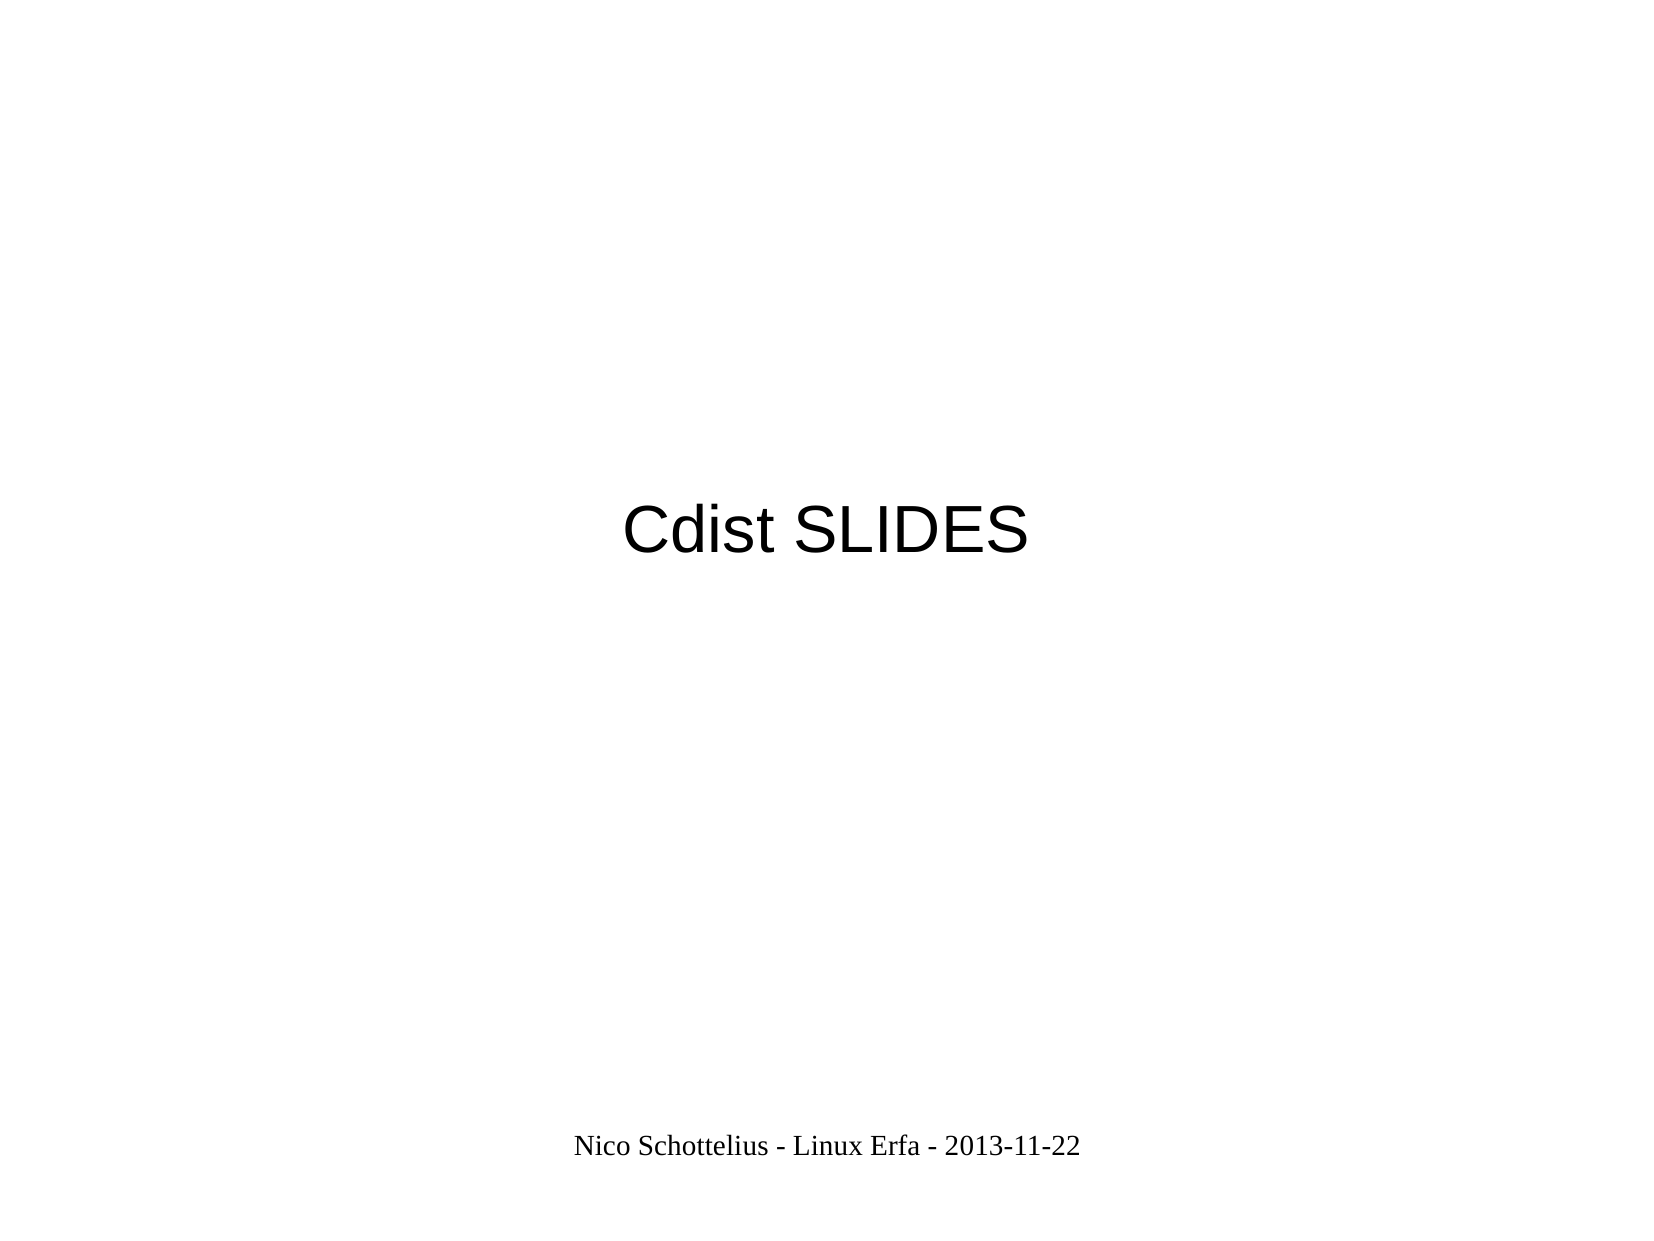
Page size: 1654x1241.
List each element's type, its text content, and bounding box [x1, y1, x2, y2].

subtitle Cdist SLIDES [82, 49, 1571, 1010]
